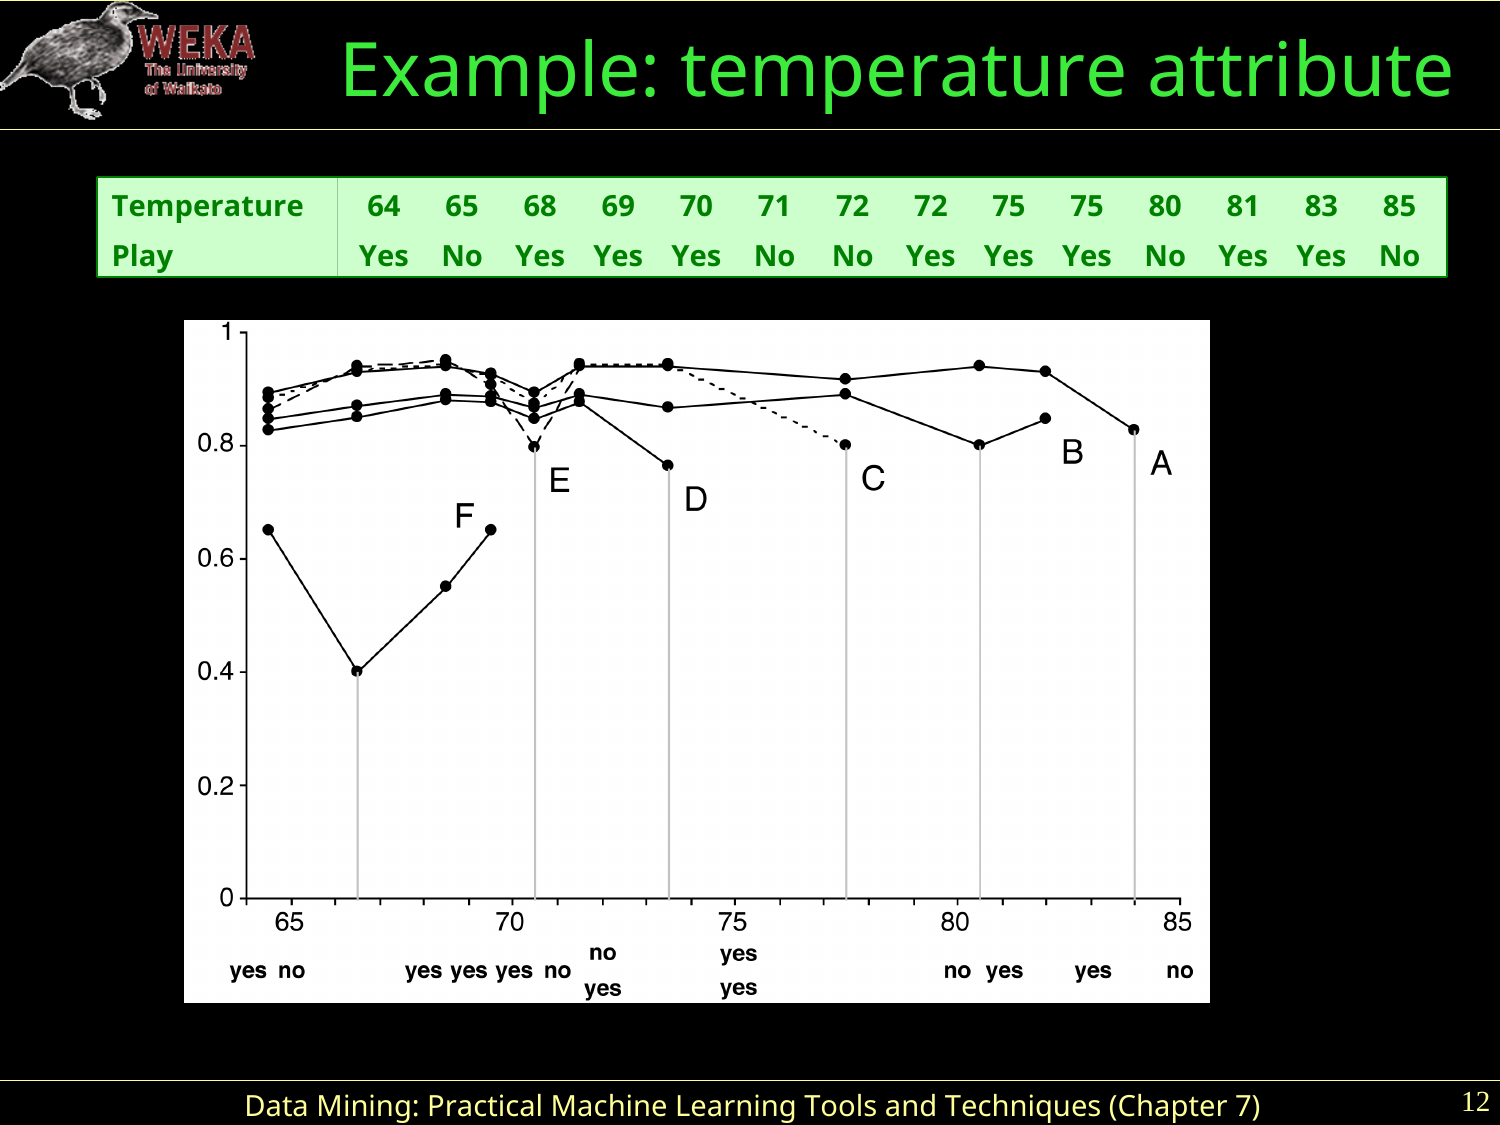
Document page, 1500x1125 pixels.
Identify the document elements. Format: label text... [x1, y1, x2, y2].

picture [184, 320, 1210, 1003]
text_box Play [98, 228, 337, 276]
picture [0, 1, 266, 129]
title Example: temperature attribute [324, 0, 1500, 148]
text_box Yes No Yes Yes Yes No No Yes Yes Yes No Yes Yes No [337, 228, 1446, 276]
text_box Temperature [98, 178, 337, 228]
text_box 64 65 68 69 70 71 72 72 75 75 80 81 83 85 [337, 178, 1446, 228]
